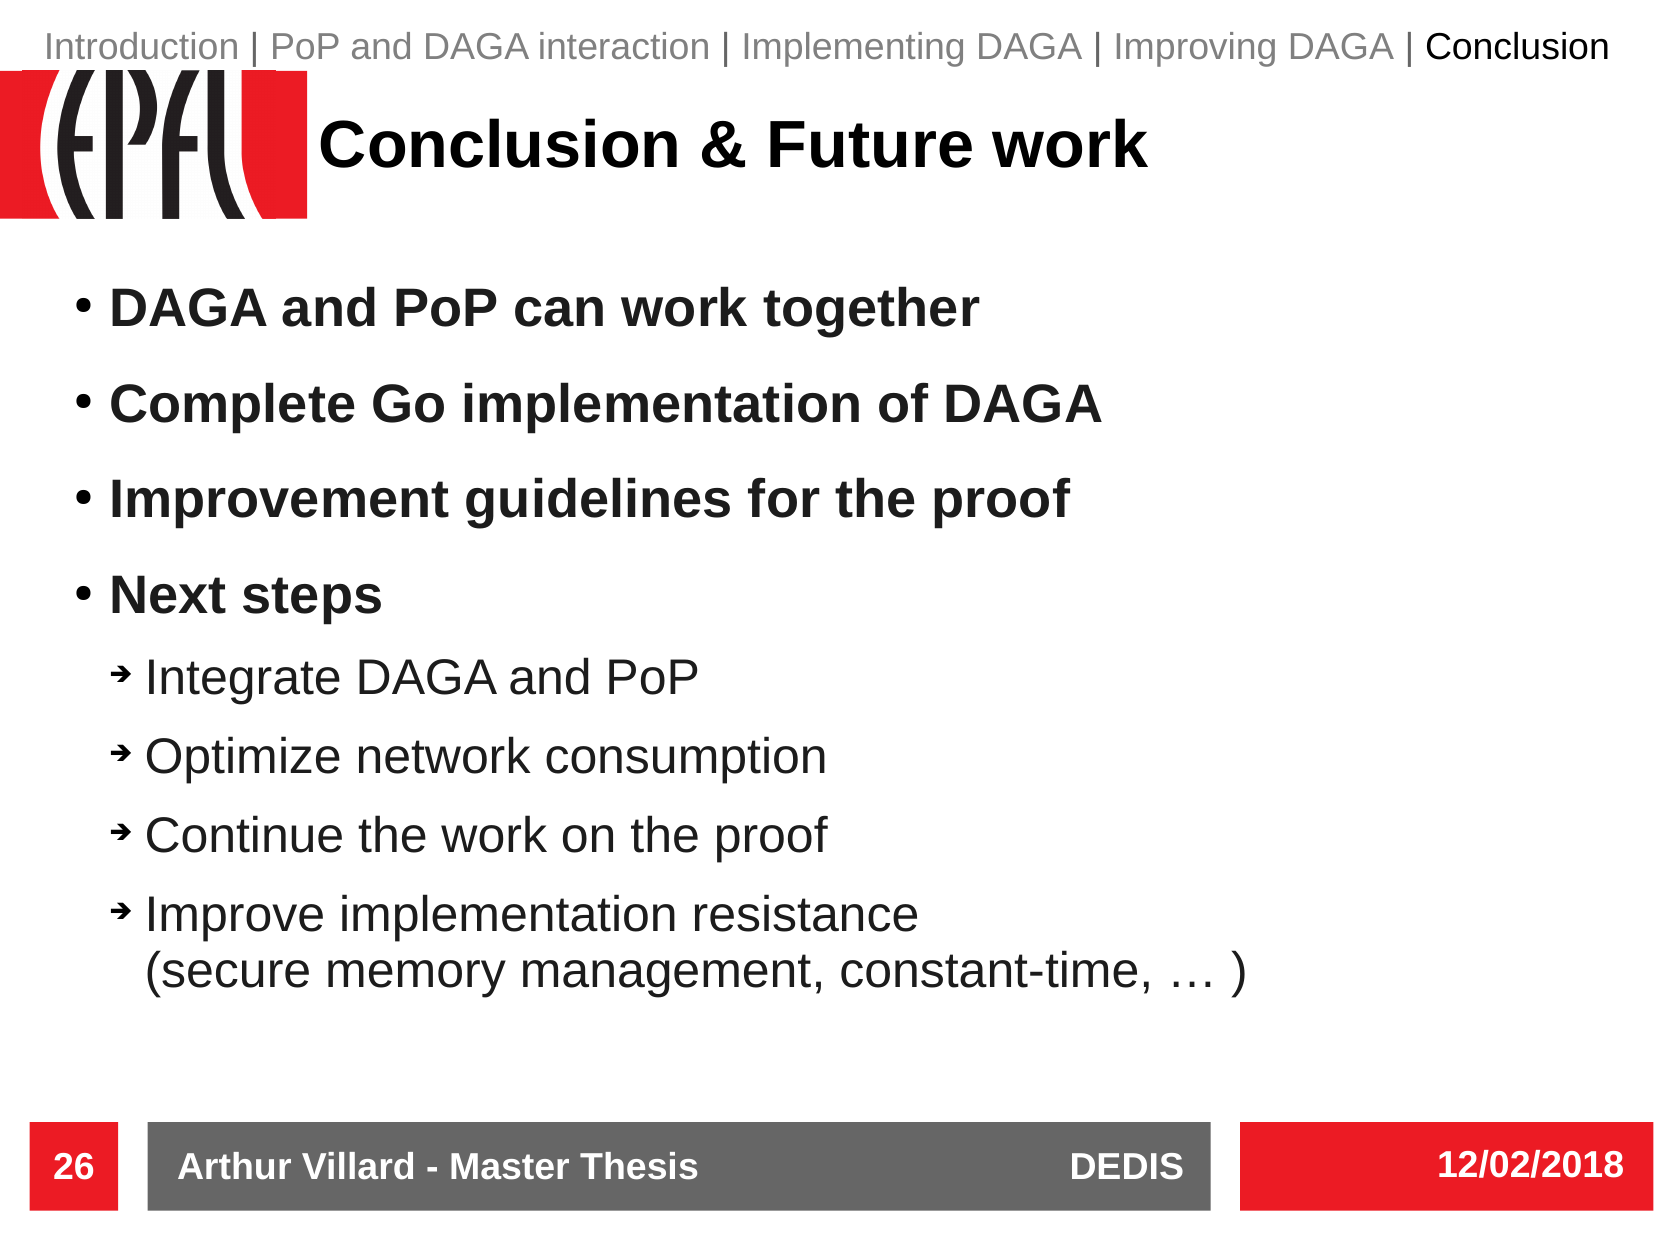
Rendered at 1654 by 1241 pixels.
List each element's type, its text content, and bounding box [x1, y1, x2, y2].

title Conclusion & Future work [318, 77, 1565, 219]
picture [22, 77, 276, 219]
text_box Introduction | PoP and DAGA interaction | Implementing DAGA | Improving DAGA | Conclusion [0, 15, 1654, 77]
list DAGA and PoP can work together Complete Go implementation of DAGA Improvement guidelines for the proof Next steps Integrate DAGA and PoP Optimize network consumption Continue the work on the proof Improve implementation resistance (secure memory management, constant-time, … ) [73, 227, 1580, 1048]
